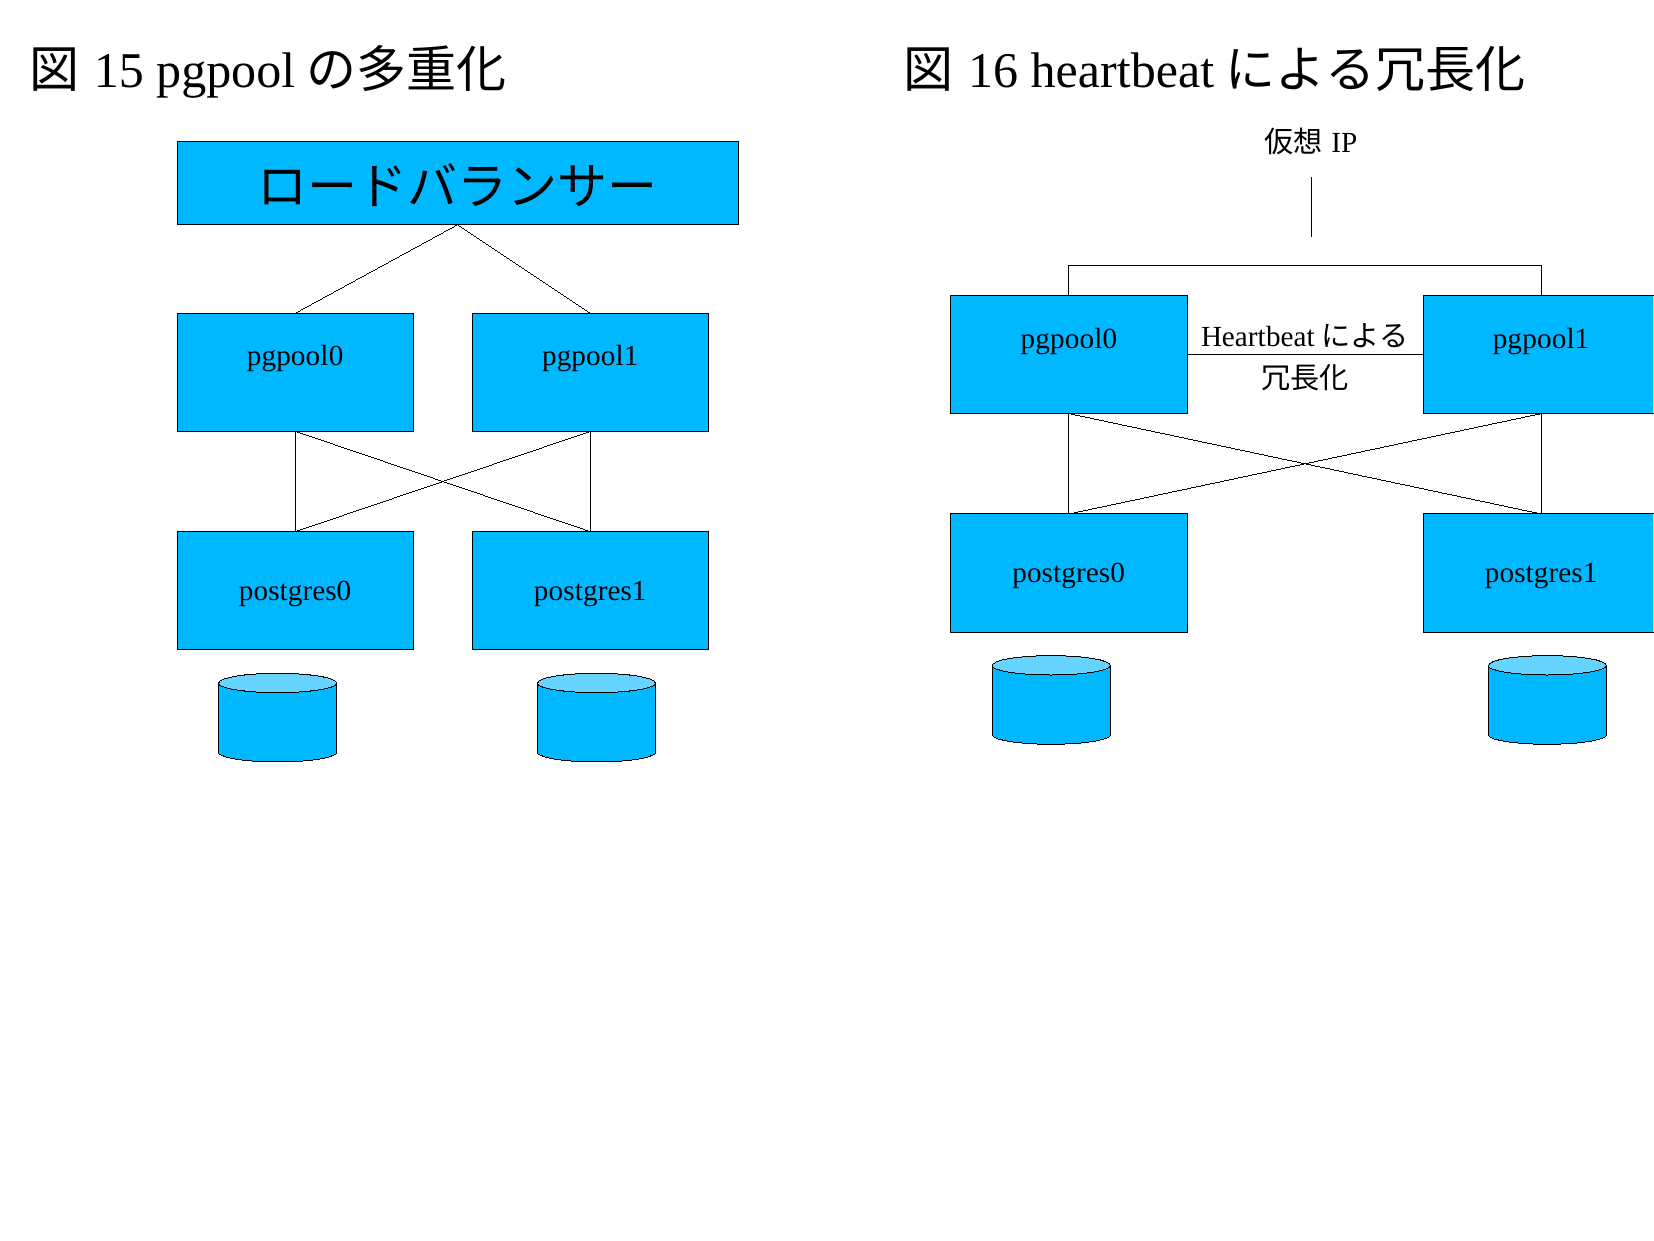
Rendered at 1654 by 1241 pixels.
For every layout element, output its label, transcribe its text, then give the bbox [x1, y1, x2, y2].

text_box pgpool1 [472, 313, 709, 432]
text_box postgres1 [1423, 513, 1654, 633]
text_box [537, 684, 656, 762]
text_box pgpool0 [177, 313, 414, 432]
text_box 図15 pgpoolの多重化 [29, 29, 524, 90]
text_box 仮想IP [1264, 118, 1359, 183]
text_box [992, 666, 1111, 745]
text_box ロードバランサー [177, 141, 739, 225]
text_box postgres1 [472, 531, 709, 650]
text_box [218, 684, 337, 762]
text_box [1488, 666, 1607, 745]
text_box pgpool1 [1423, 295, 1654, 414]
text_box 図16 heartbeatによる冗長化 [903, 29, 1571, 90]
text_box pgpool0 [950, 295, 1188, 414]
text_box postgres0 [950, 513, 1188, 633]
text_box postgres0 [177, 531, 414, 650]
